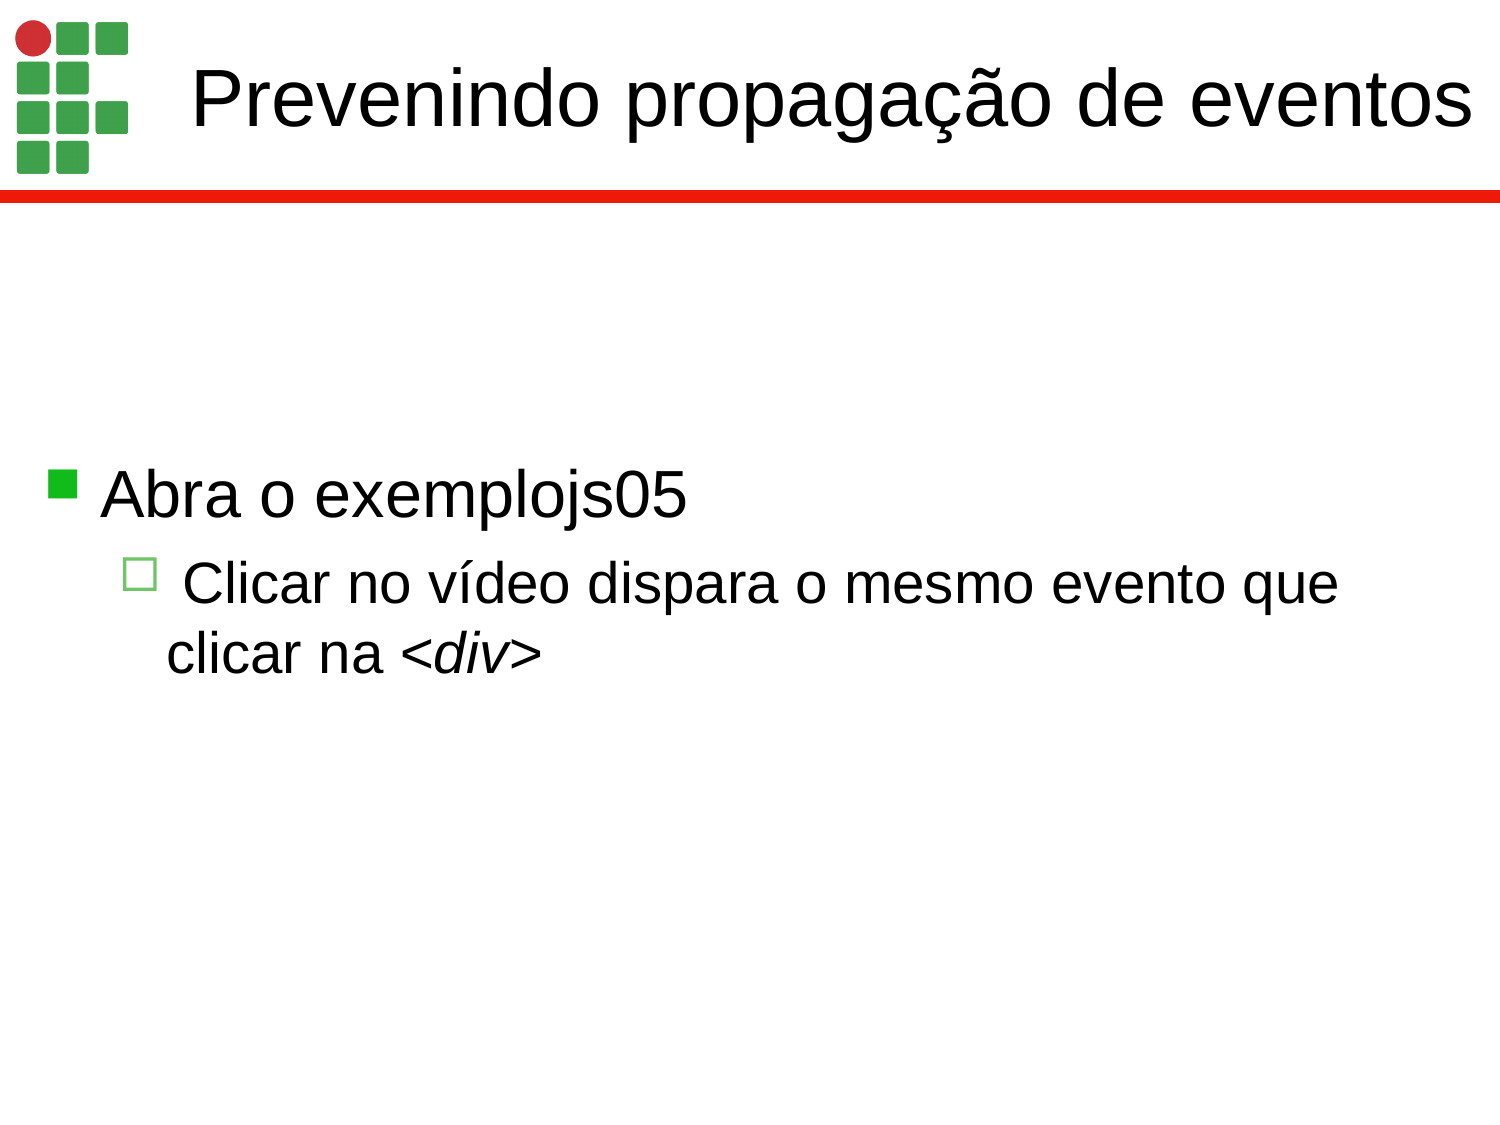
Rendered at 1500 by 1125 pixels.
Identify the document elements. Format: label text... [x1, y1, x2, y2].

picture [14, 16, 130, 178]
list Abra o exemplojs05 Clicar no vídeo dispara o mesmo evento que clicar na <div> [29, 207, 1471, 1087]
title Prevenindo propagação de eventos [165, 0, 1500, 202]
